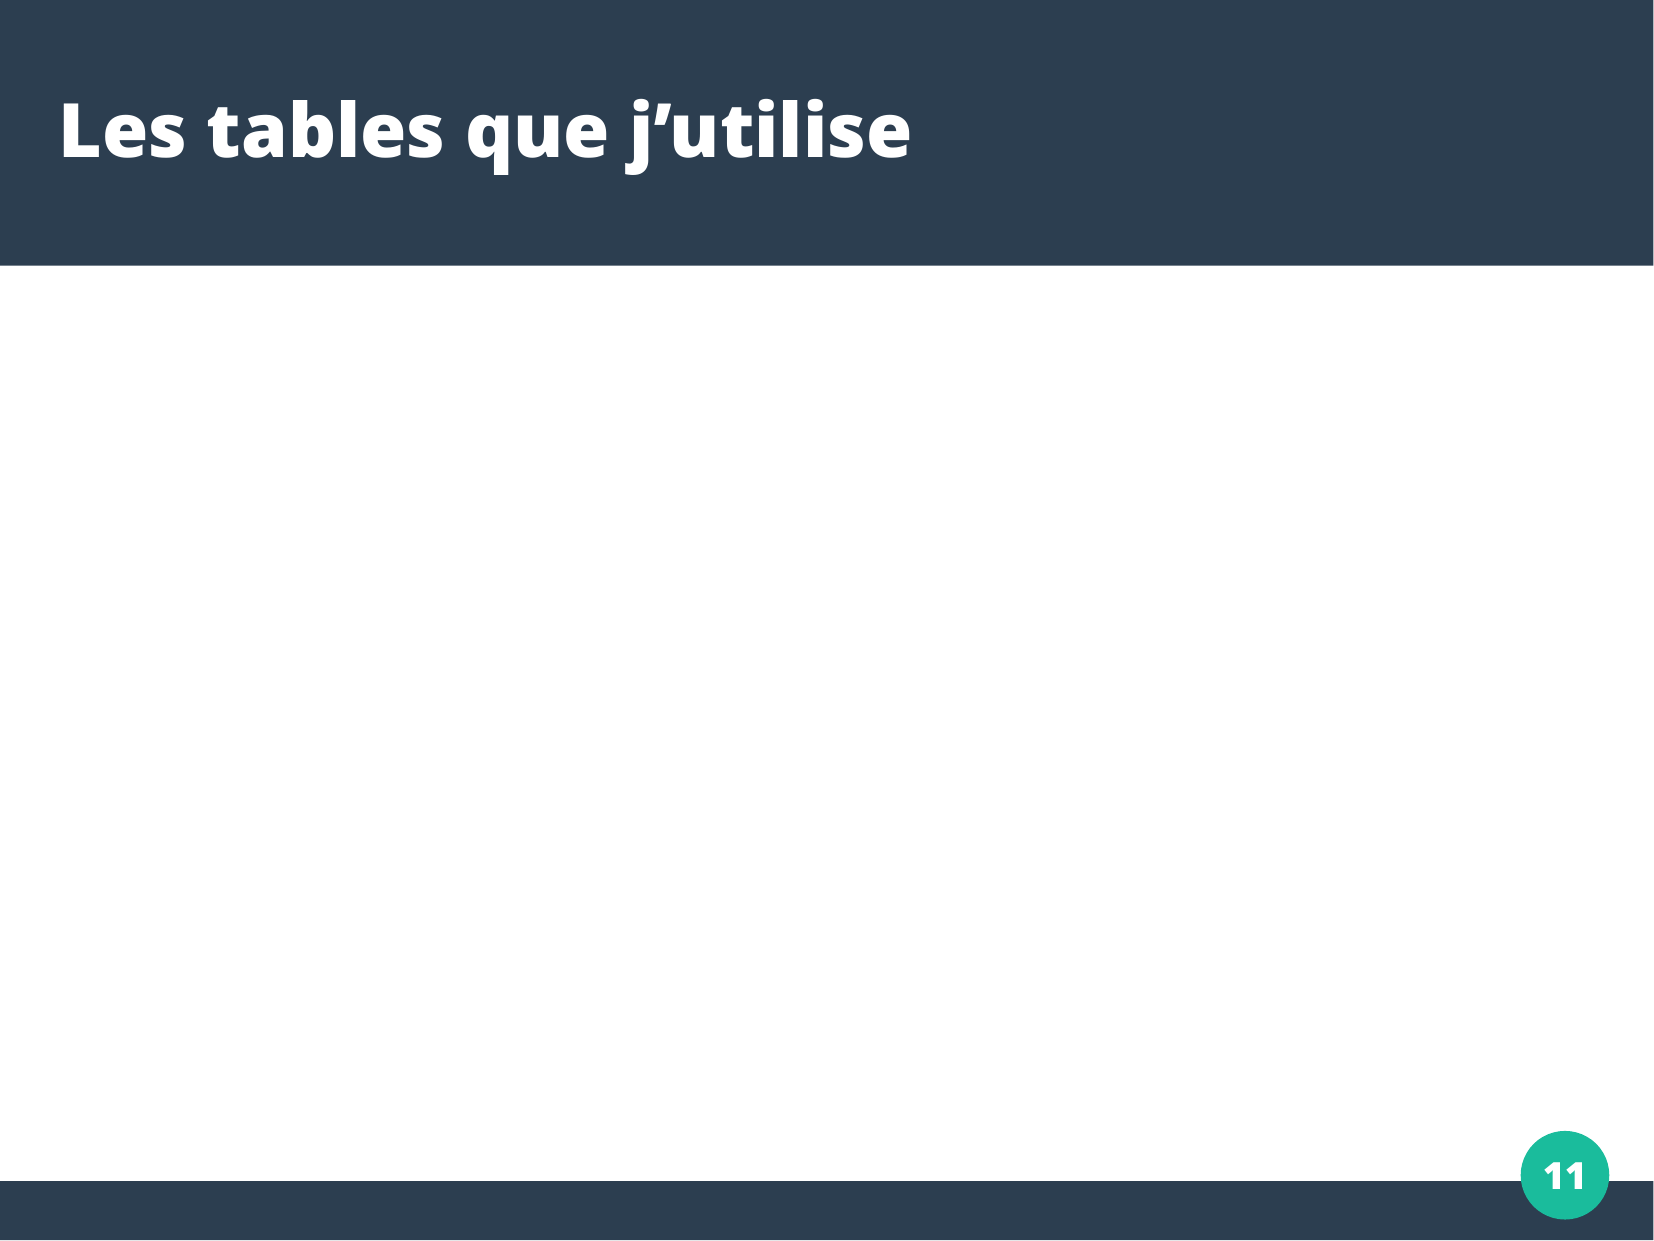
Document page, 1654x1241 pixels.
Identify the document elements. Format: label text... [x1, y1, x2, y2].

title Les tables que j’utilise [59, 49, 1595, 207]
